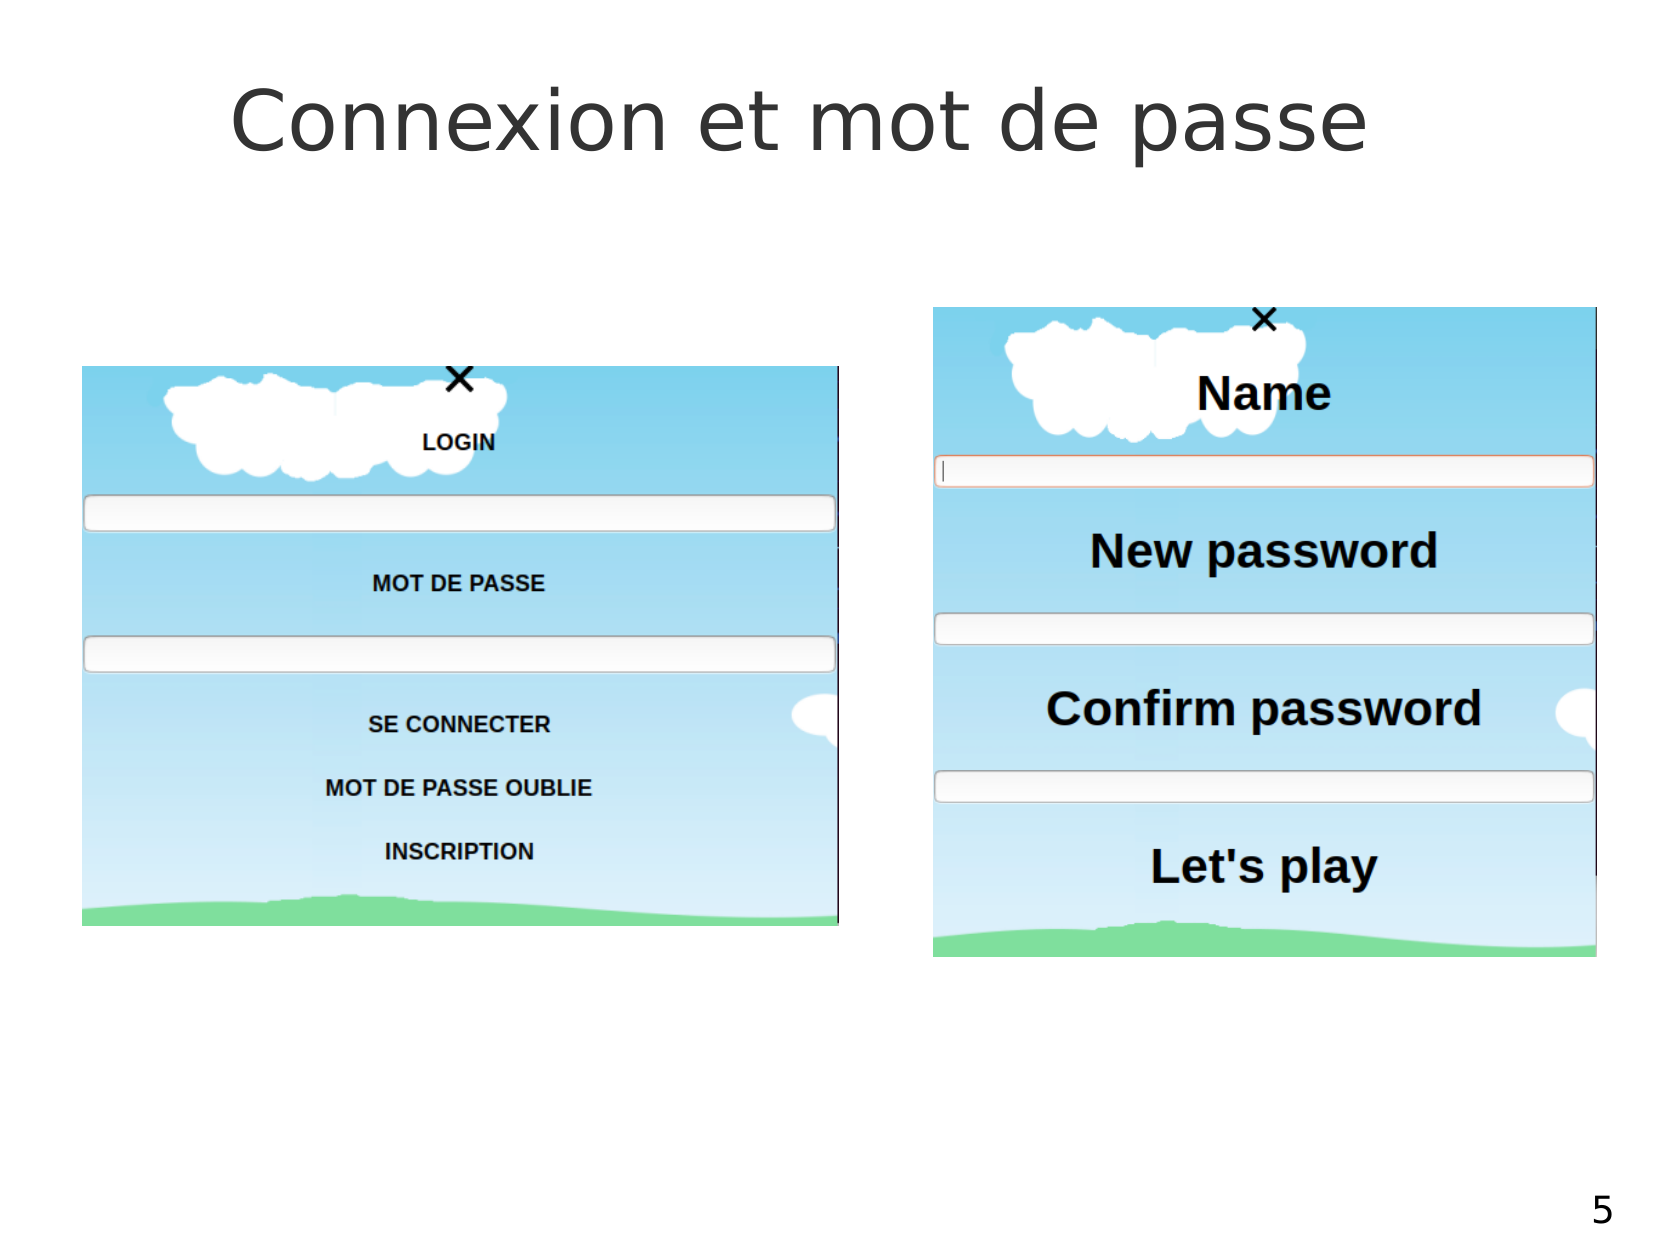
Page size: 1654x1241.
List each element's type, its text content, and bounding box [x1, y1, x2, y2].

title Connexion et mot de passe [88, 23, 1512, 221]
text_box 5 [1576, 1181, 1630, 1240]
picture [82, 366, 839, 926]
picture [933, 307, 1597, 957]
